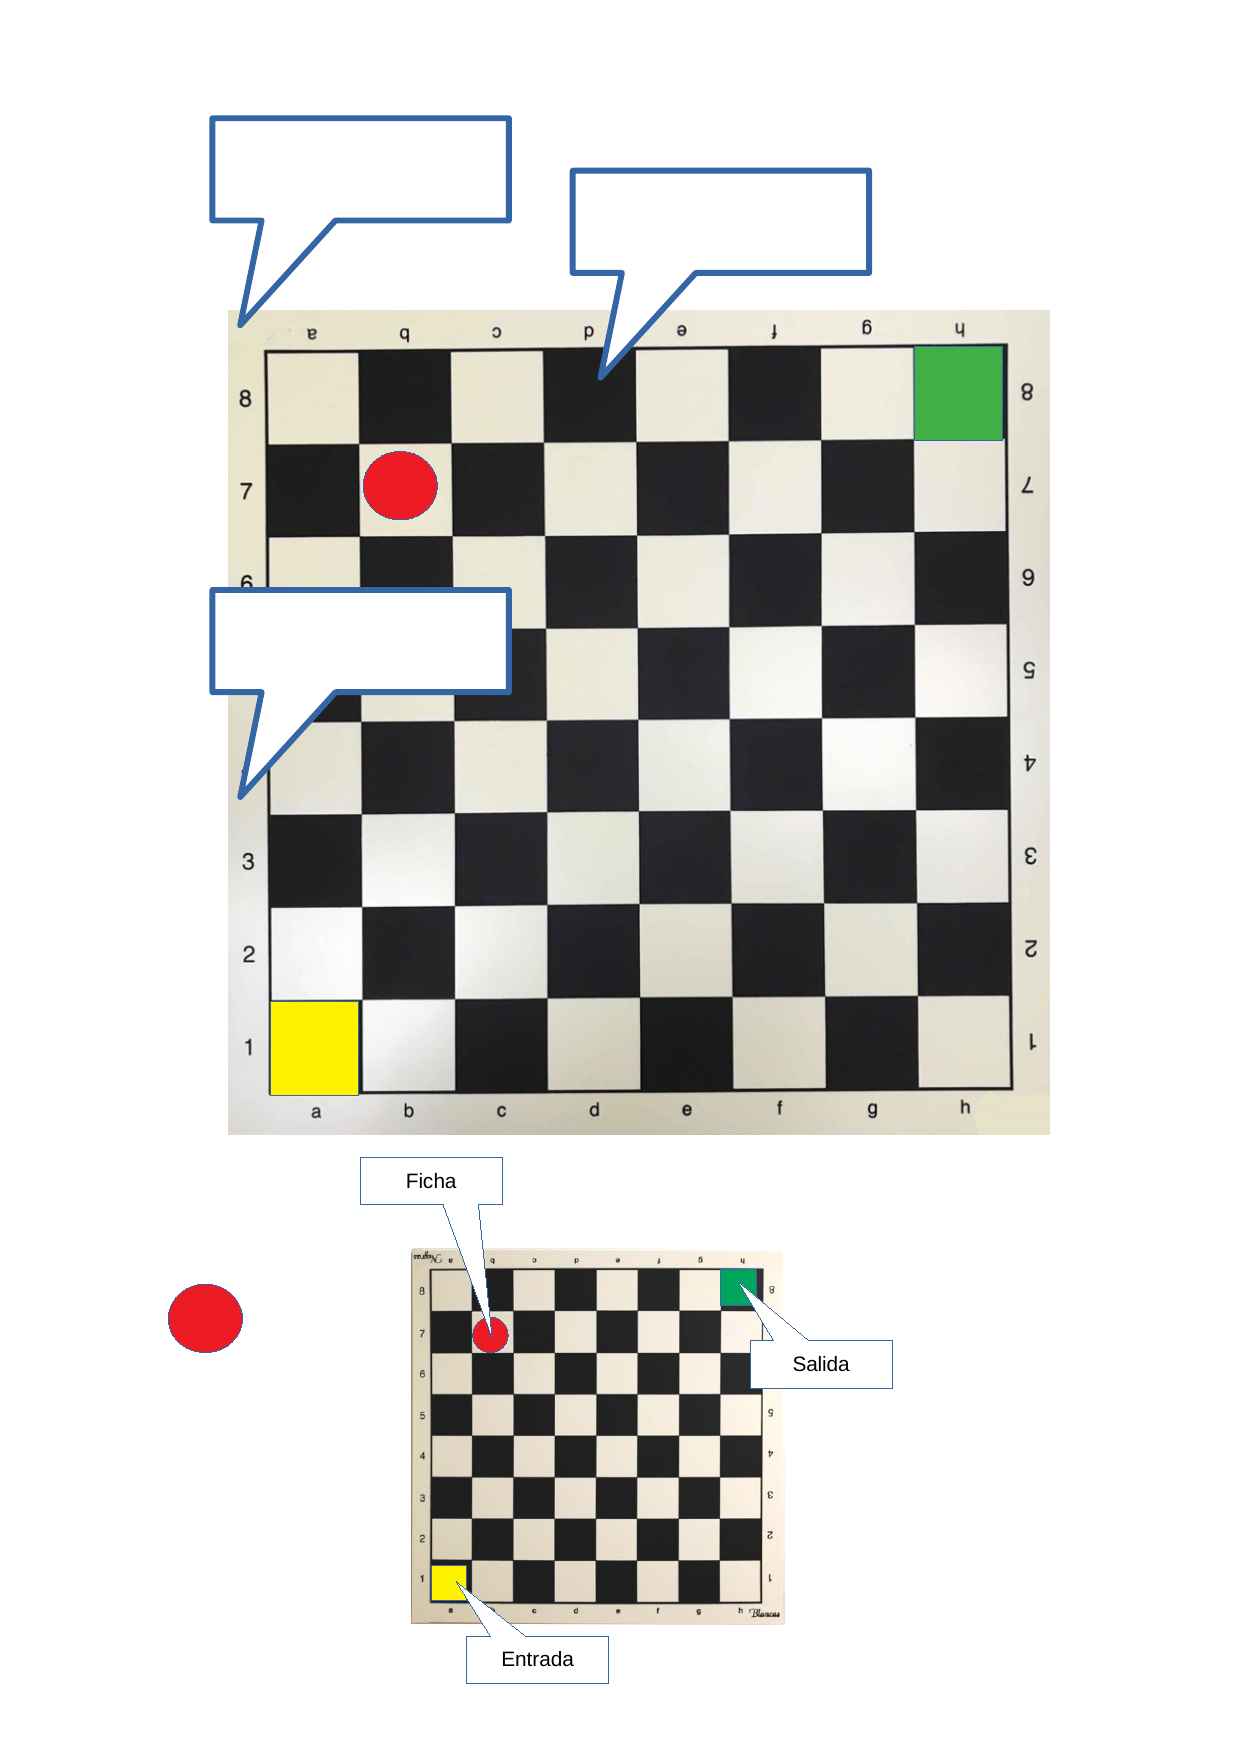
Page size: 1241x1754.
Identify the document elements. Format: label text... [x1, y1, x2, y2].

text_box [431, 1565, 467, 1601]
text_box [212, 589, 509, 798]
text_box [270, 1001, 359, 1096]
text_box [212, 118, 509, 326]
picture [228, 310, 1050, 1135]
text_box [914, 346, 1003, 441]
picture [409, 1247, 786, 1625]
text_box [572, 170, 870, 378]
text_box [168, 1284, 243, 1353]
text_box Entrada [456, 1581, 609, 1684]
text_box Ficha [360, 1157, 503, 1339]
text_box Salida [737, 1281, 893, 1389]
text_box [720, 1269, 757, 1306]
text_box [363, 451, 438, 520]
text_box [472, 1317, 509, 1353]
